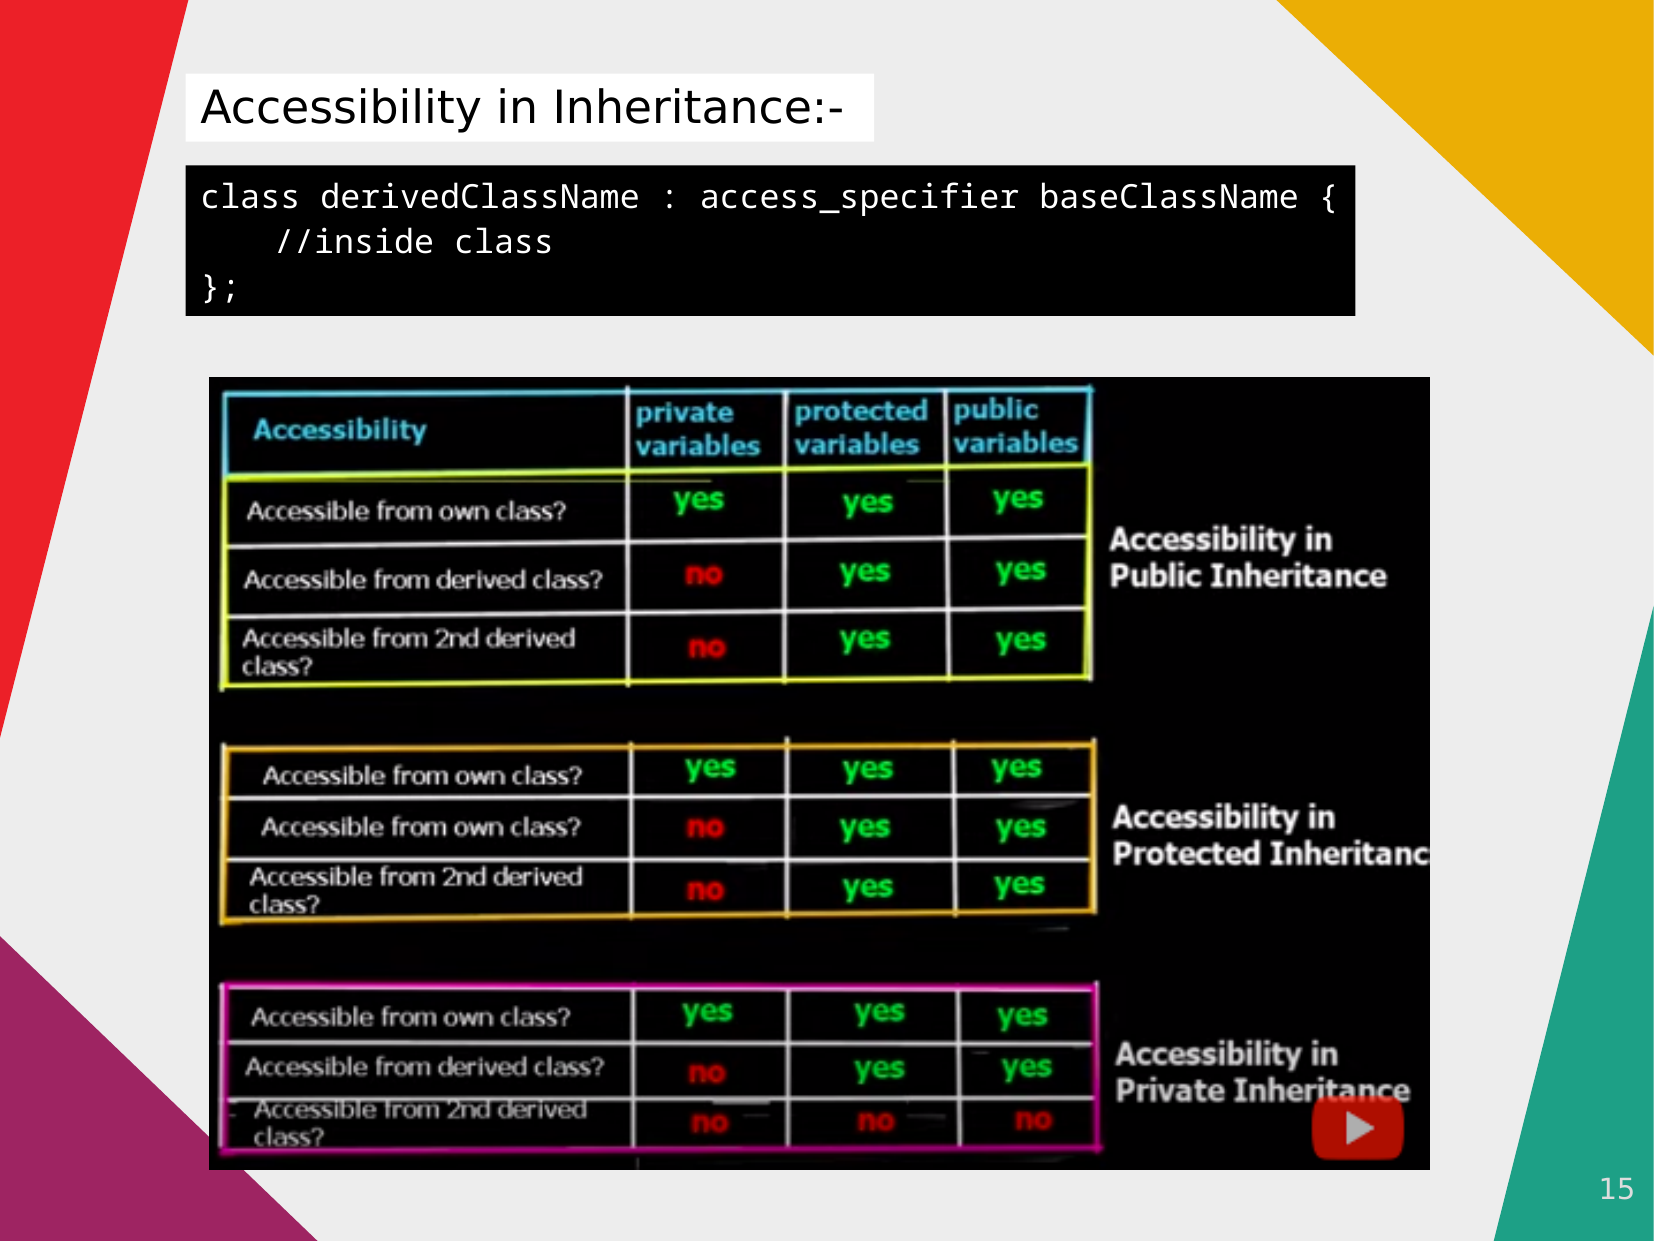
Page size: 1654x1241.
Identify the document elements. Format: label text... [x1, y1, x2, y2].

text_box Accessibility in Inheritance:- [185, 73, 875, 142]
picture [209, 377, 1430, 1170]
text_box class derivedClassName : access_specifier baseClassName { //inside class }; [185, 165, 1356, 293]
